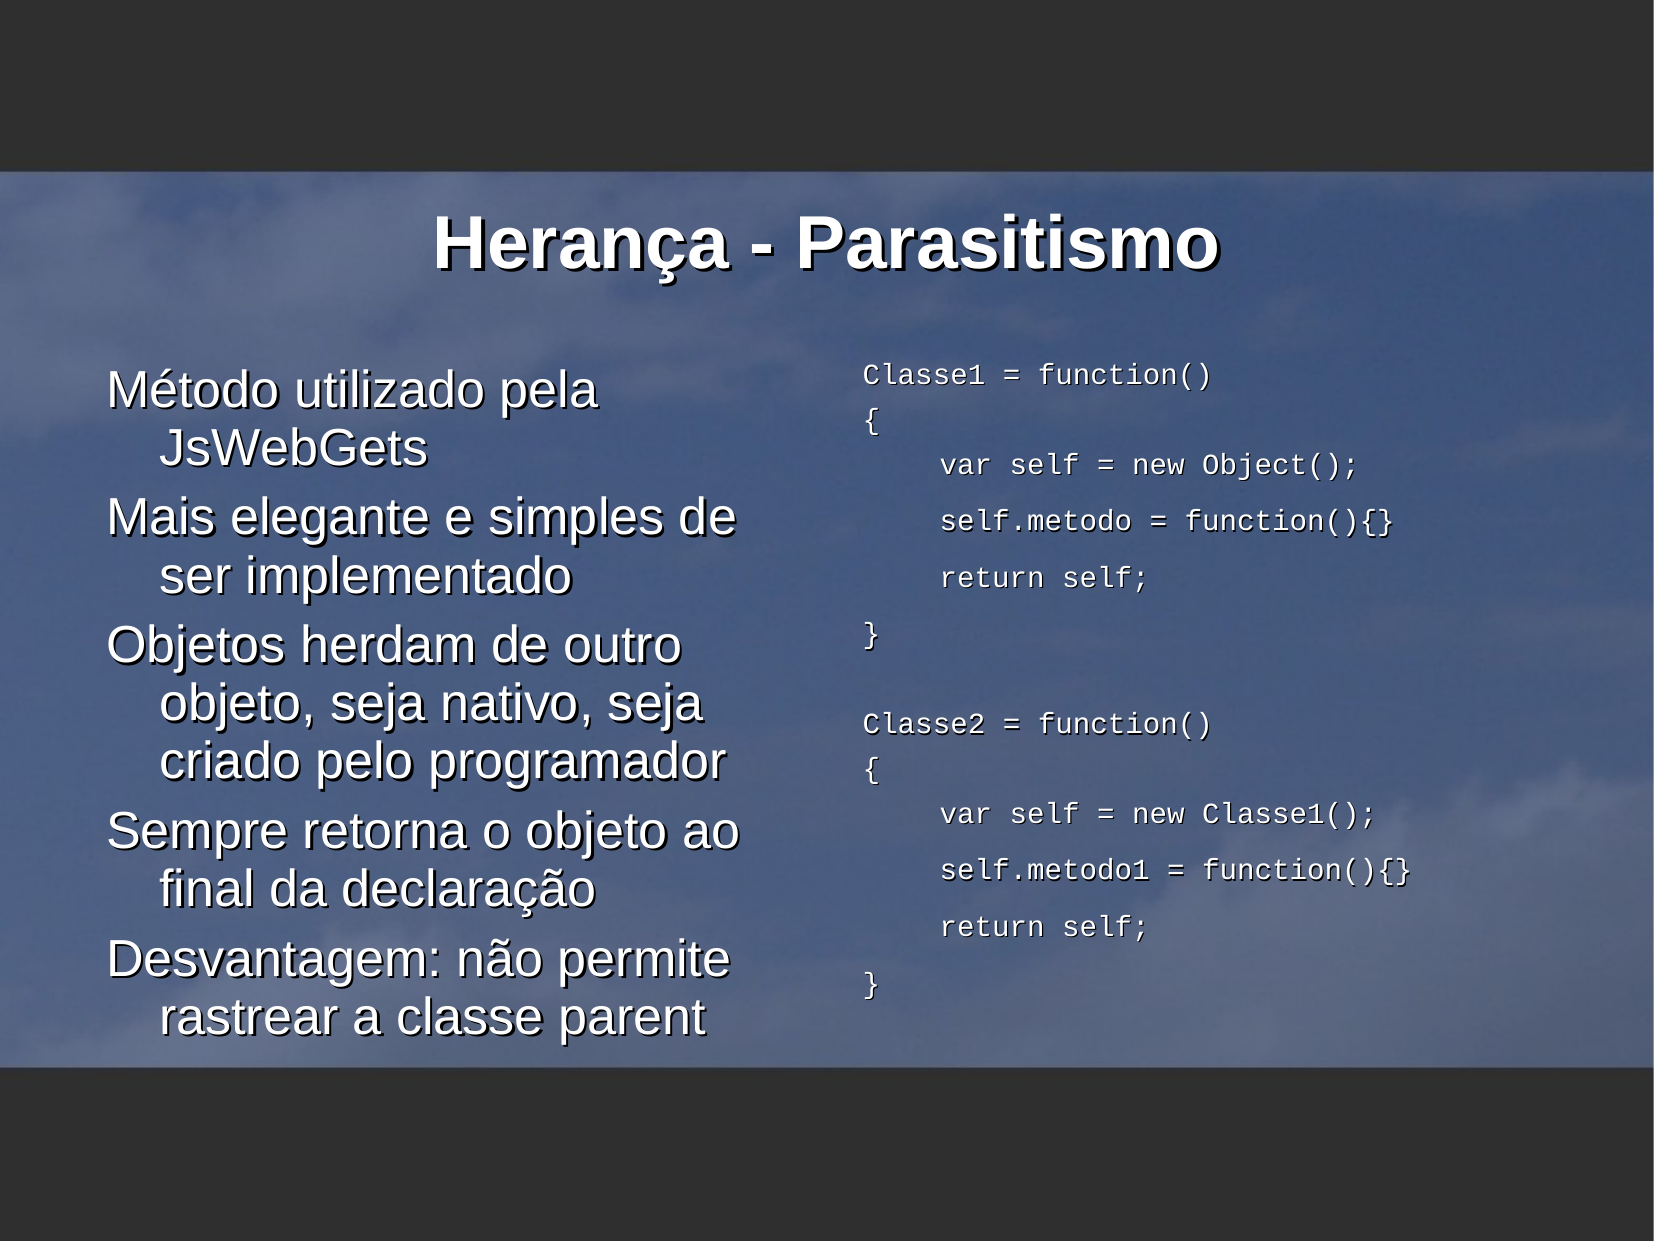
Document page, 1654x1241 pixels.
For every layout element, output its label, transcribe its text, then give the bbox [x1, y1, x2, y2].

title Herança - Parasitismo [88, 160, 1565, 324]
list Método utilizado pela JsWebGets Mais elegante e simples de ser implementado Objetos herdam de outro objeto, seja nativo, seja criado pelo programador Sempre retorna o objeto ao final da declaração Desvantagem: não permite rastrear a classe parent [88, 360, 809, 1041]
list Classe1 = function() { var self = new Object(); self.metodo = function(){} return self; } Classe2 = function() { var self = new Classe1(); self.metodo1 = function(){} return self; } [845, 360, 1566, 980]
picture [0, 0, 1654, 1241]
